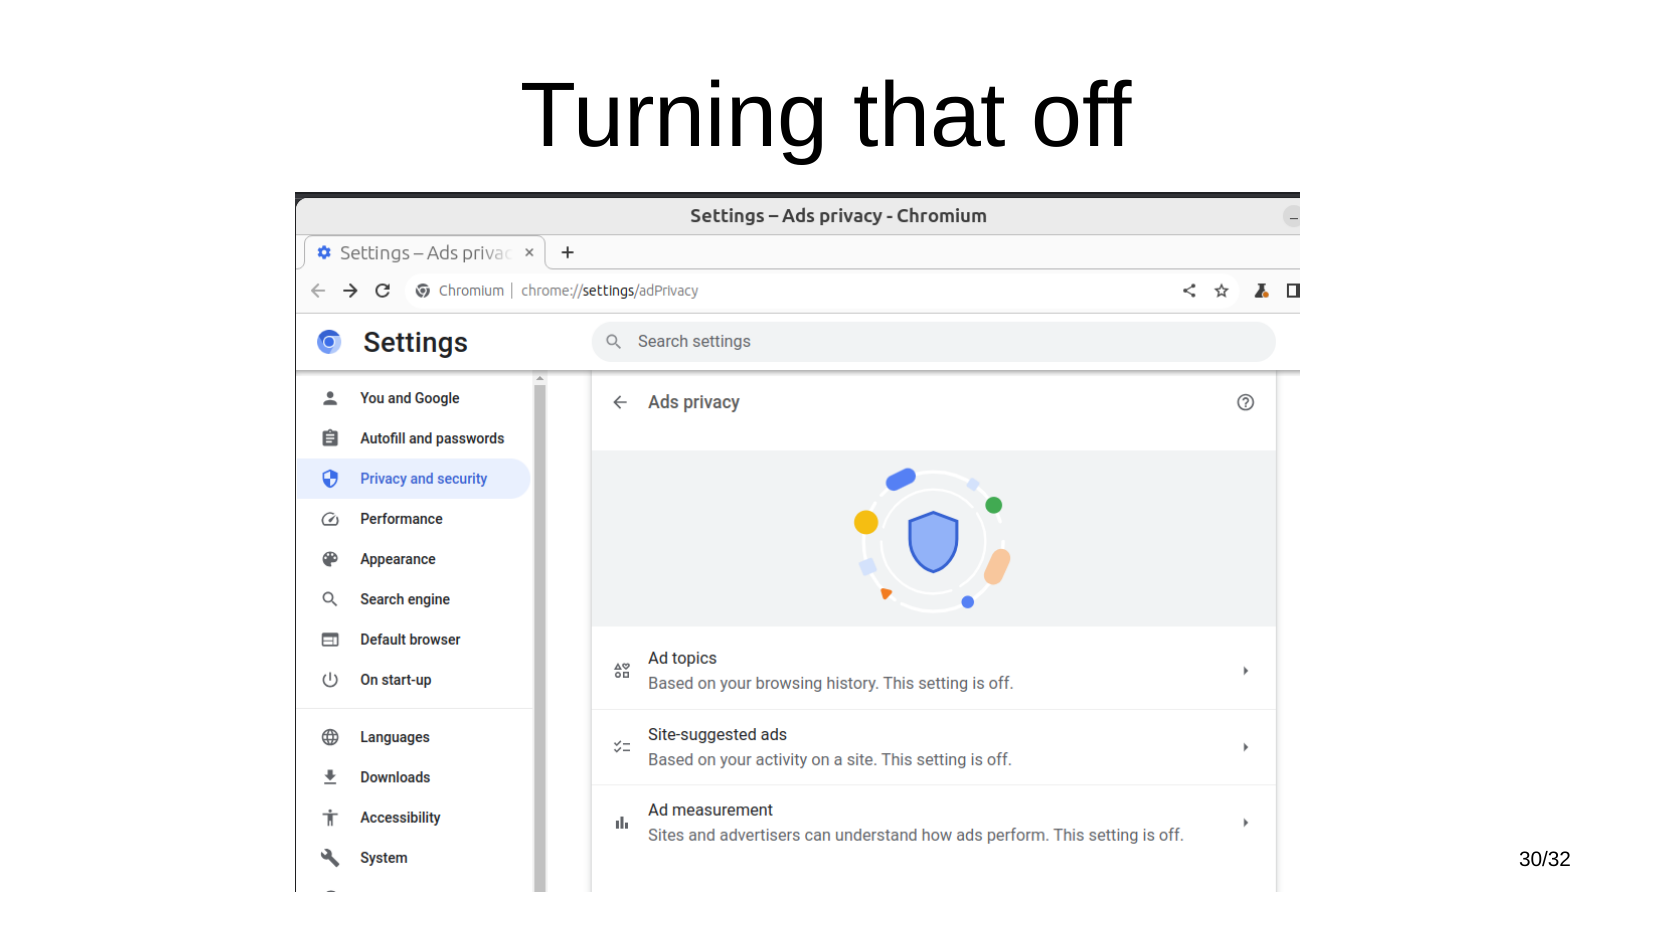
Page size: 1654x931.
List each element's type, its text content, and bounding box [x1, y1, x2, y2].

picture [295, 192, 1300, 892]
title Turning that off [82, 37, 1571, 193]
